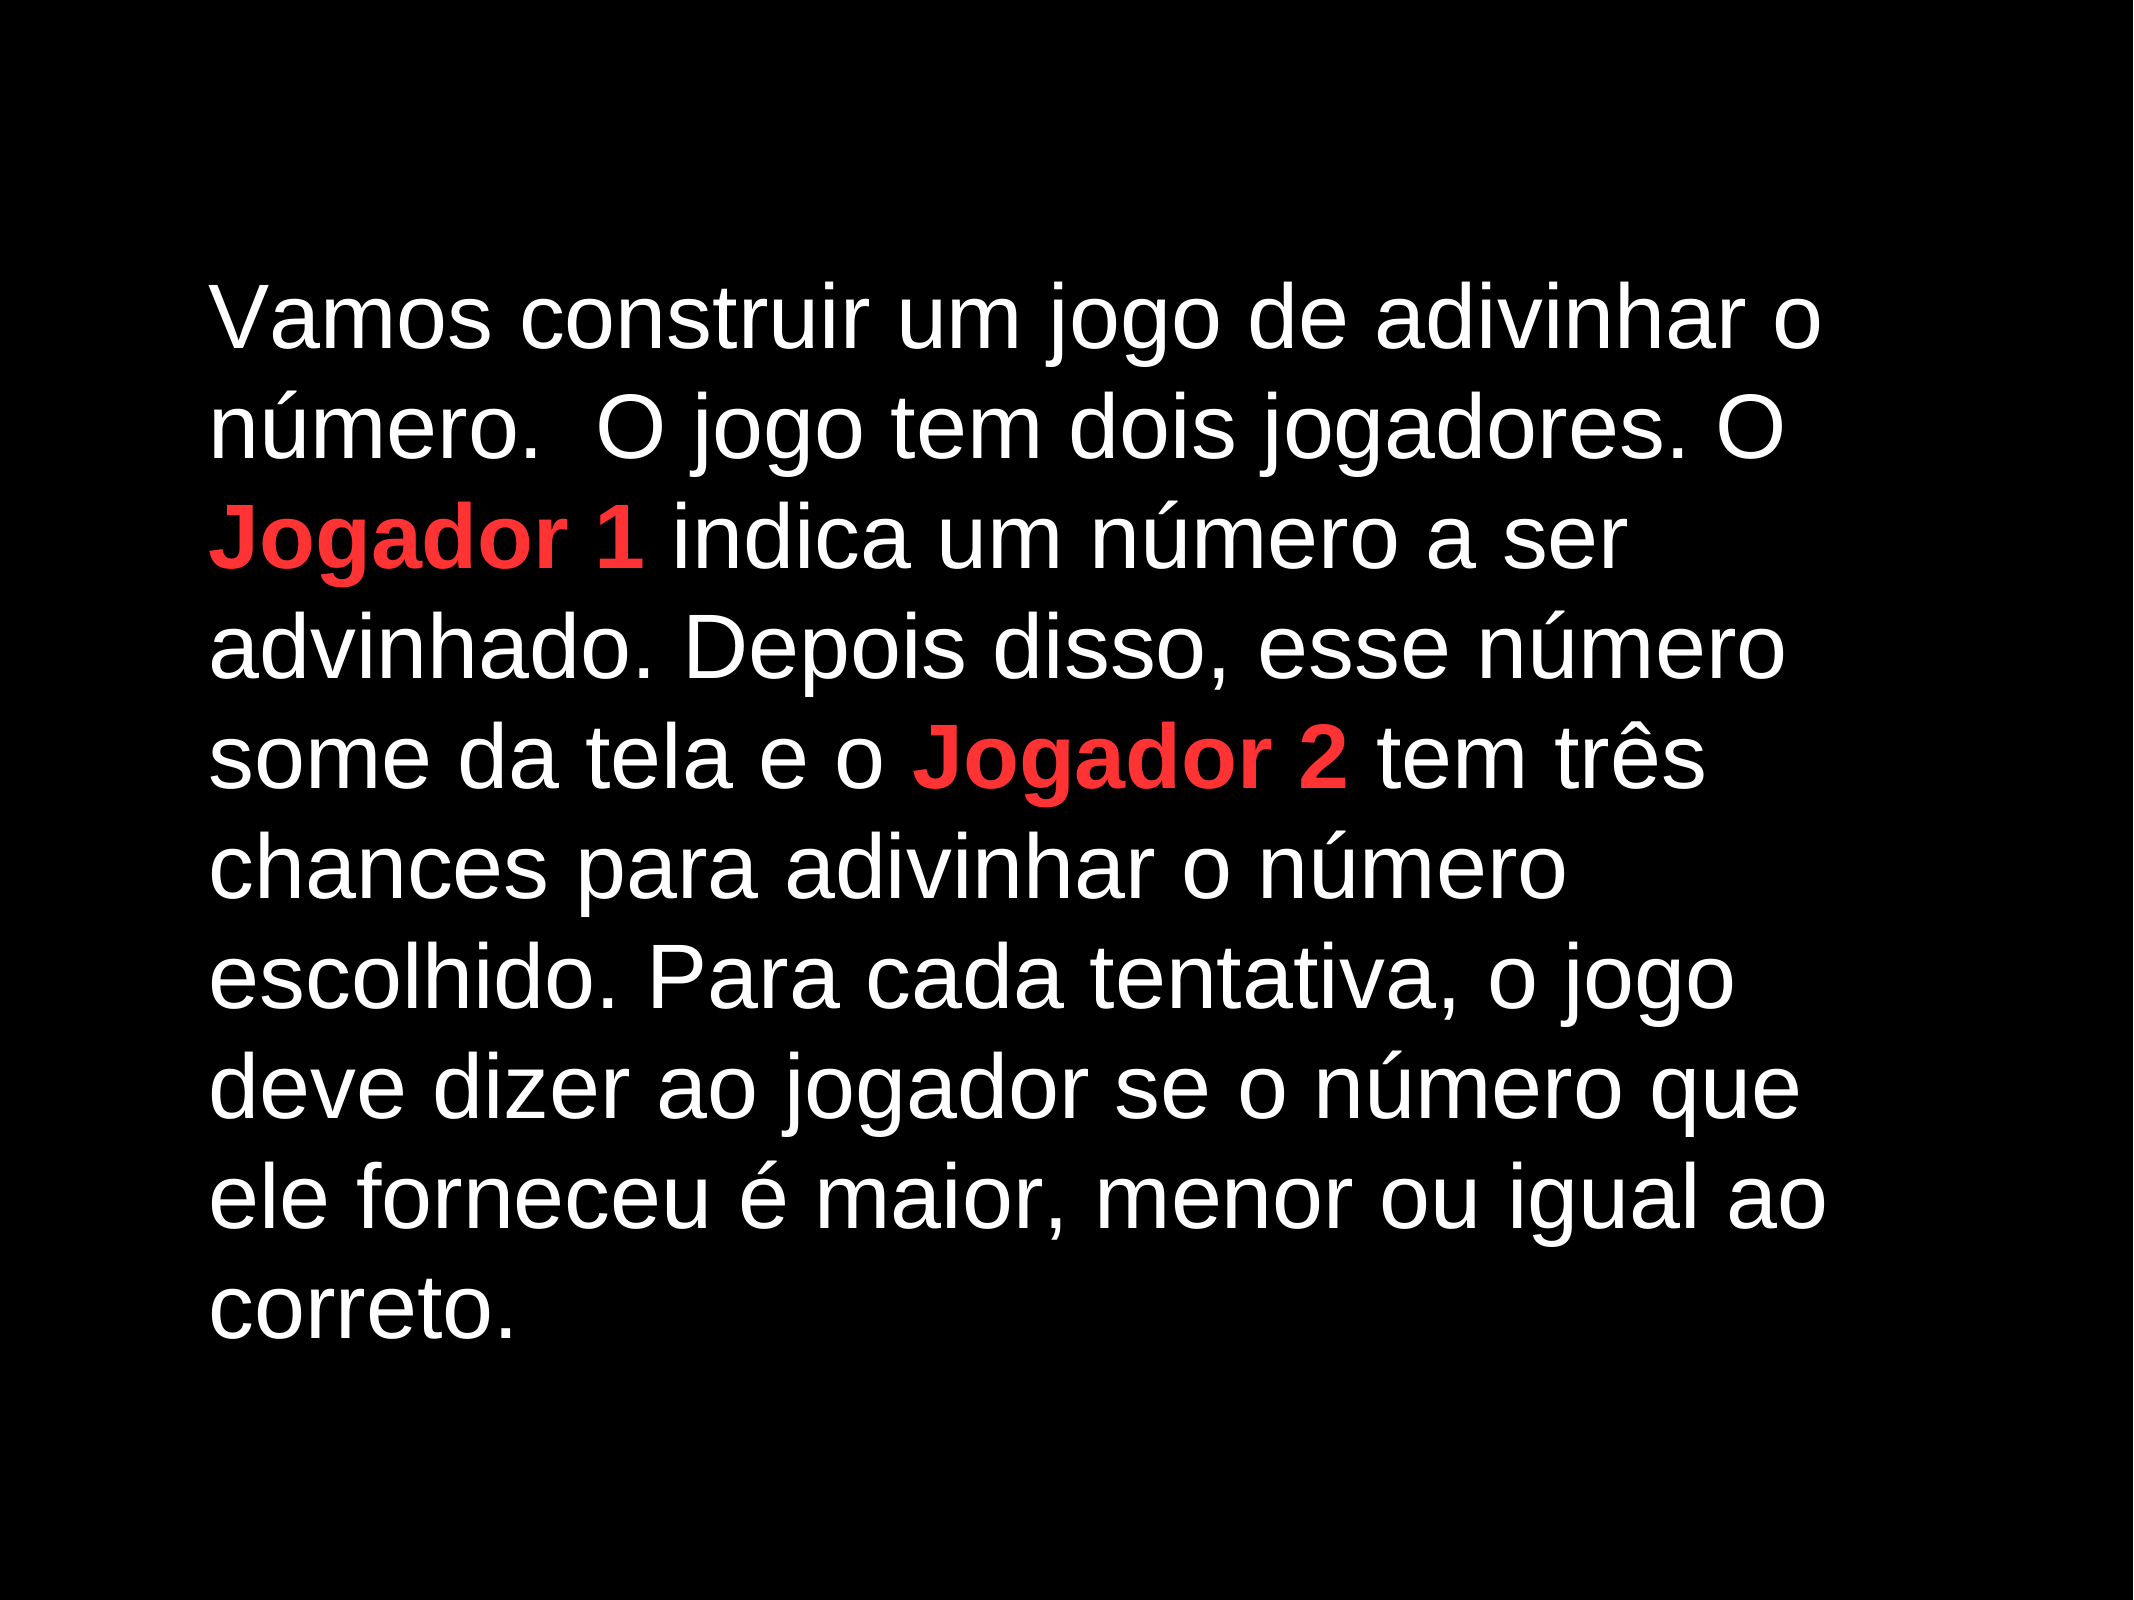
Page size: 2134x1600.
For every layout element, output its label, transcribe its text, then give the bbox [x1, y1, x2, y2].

title Vamos construir um jogo de adivinhar o número. O jogo tem dois jogadores. O Jogador 1 indica um número a ser advinhado. Depois disso, esse número some da tela e o Jogador 2 tem três chances para adivinhar o número escolhido. Para cada tentativa, o jogo deve dizer ao jogador se o número que ele forneceu é maior, menor ou igual ao correto. [208, 102, 1925, 1512]
